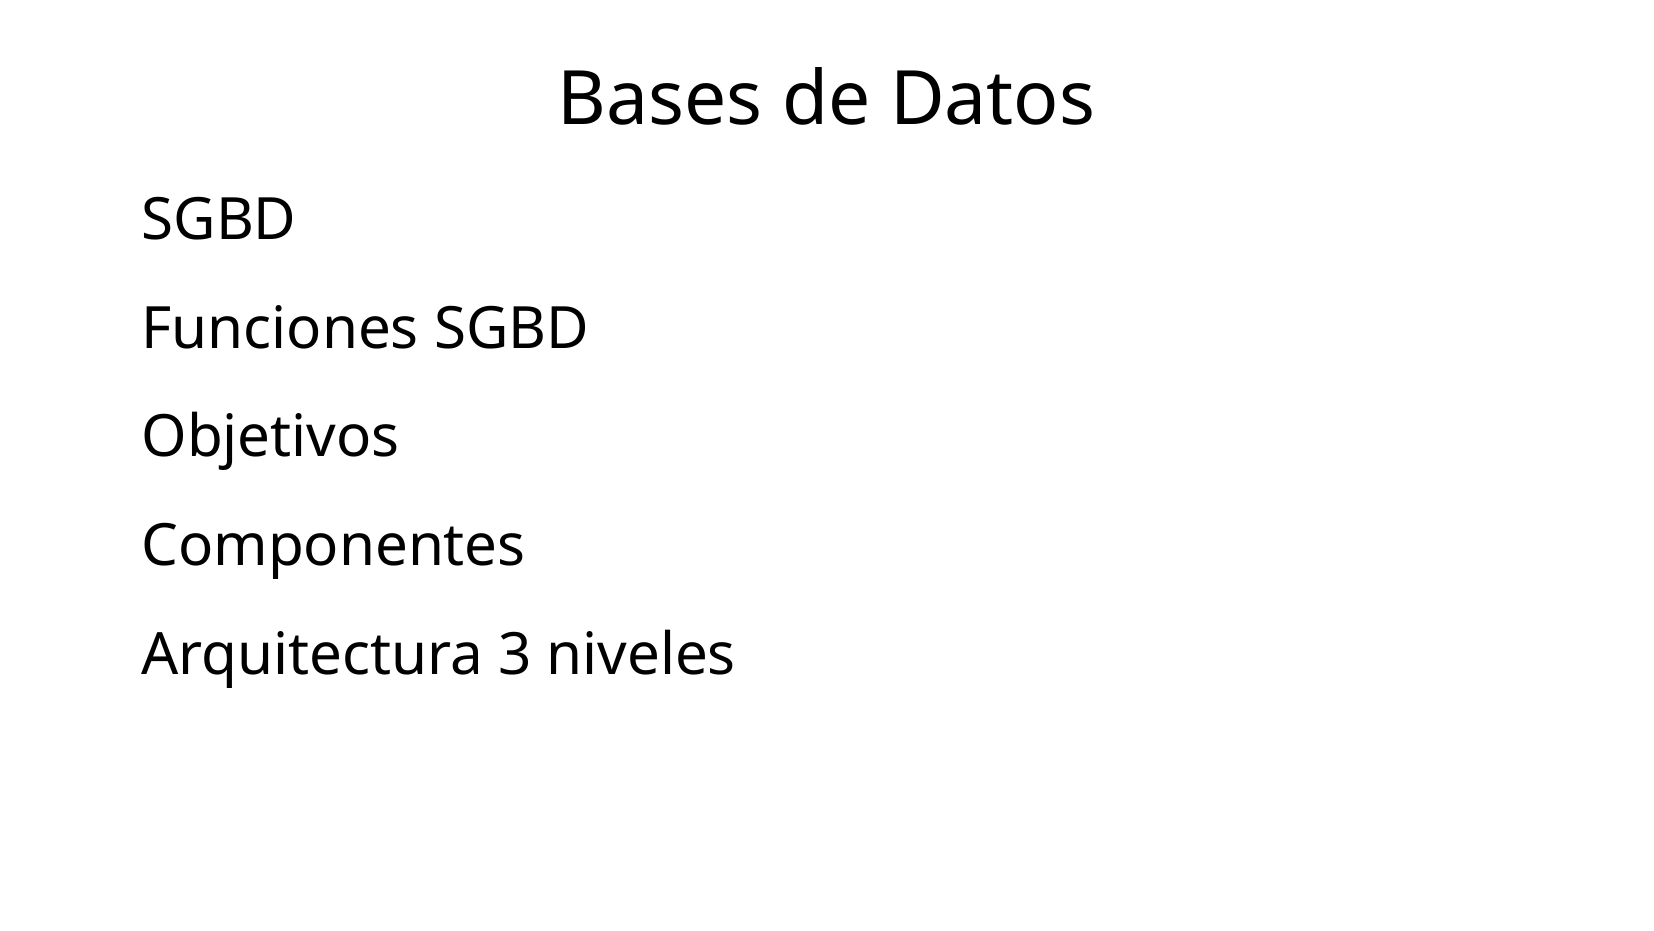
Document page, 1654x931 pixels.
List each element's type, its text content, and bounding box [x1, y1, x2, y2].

title Bases de Datos [82, 37, 1571, 154]
list SGBD Funciones SGBD Objetivos Componentes Arquitectura 3 niveles [141, 177, 1595, 875]
